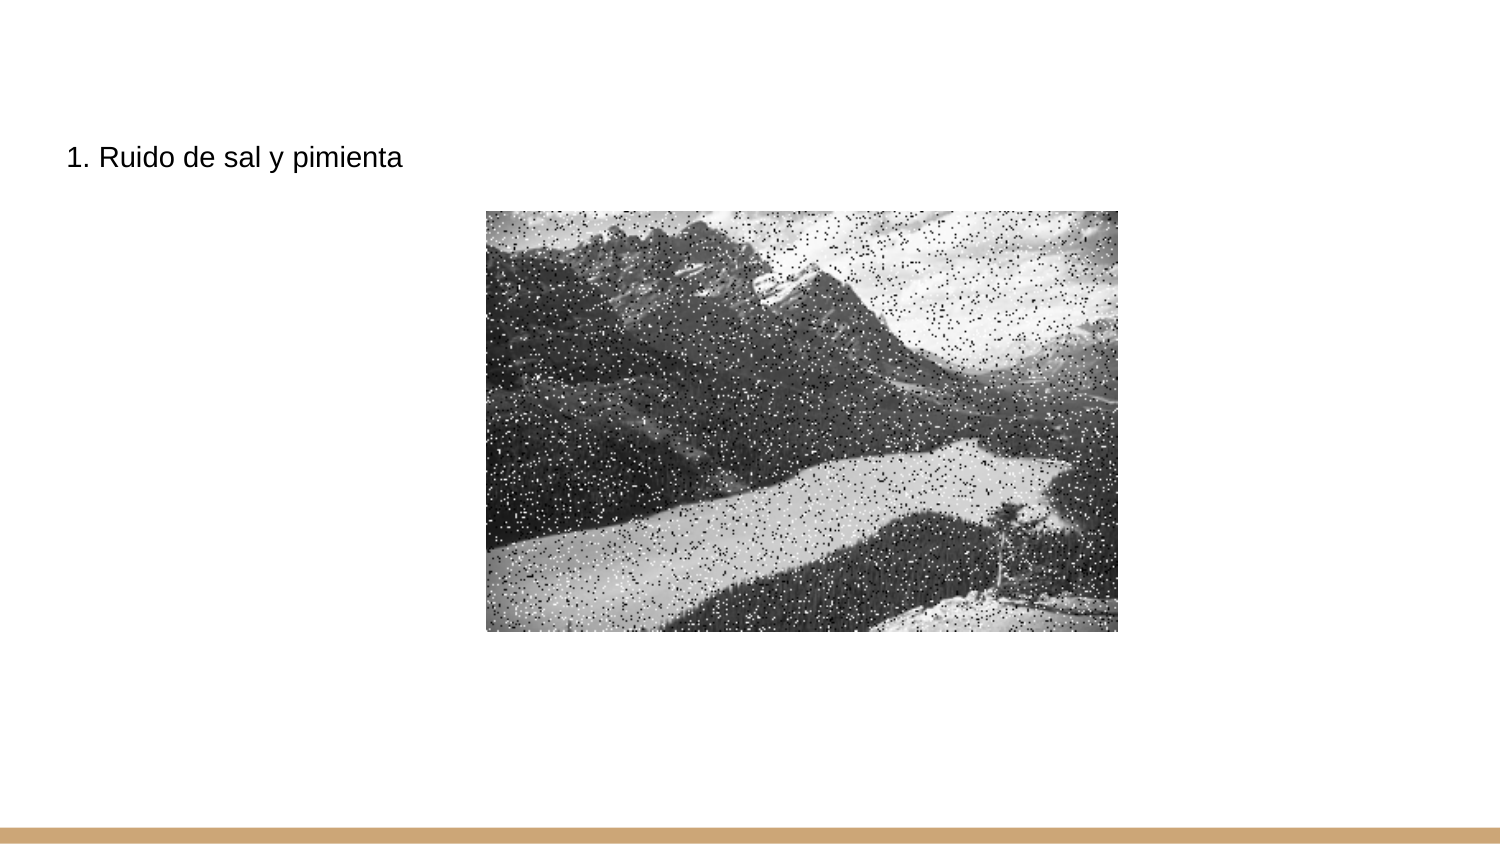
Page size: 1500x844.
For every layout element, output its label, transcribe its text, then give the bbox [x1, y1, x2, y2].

title 1. Ruido de sal y pimienta [51, 51, 1449, 189]
picture [486, 211, 1118, 632]
